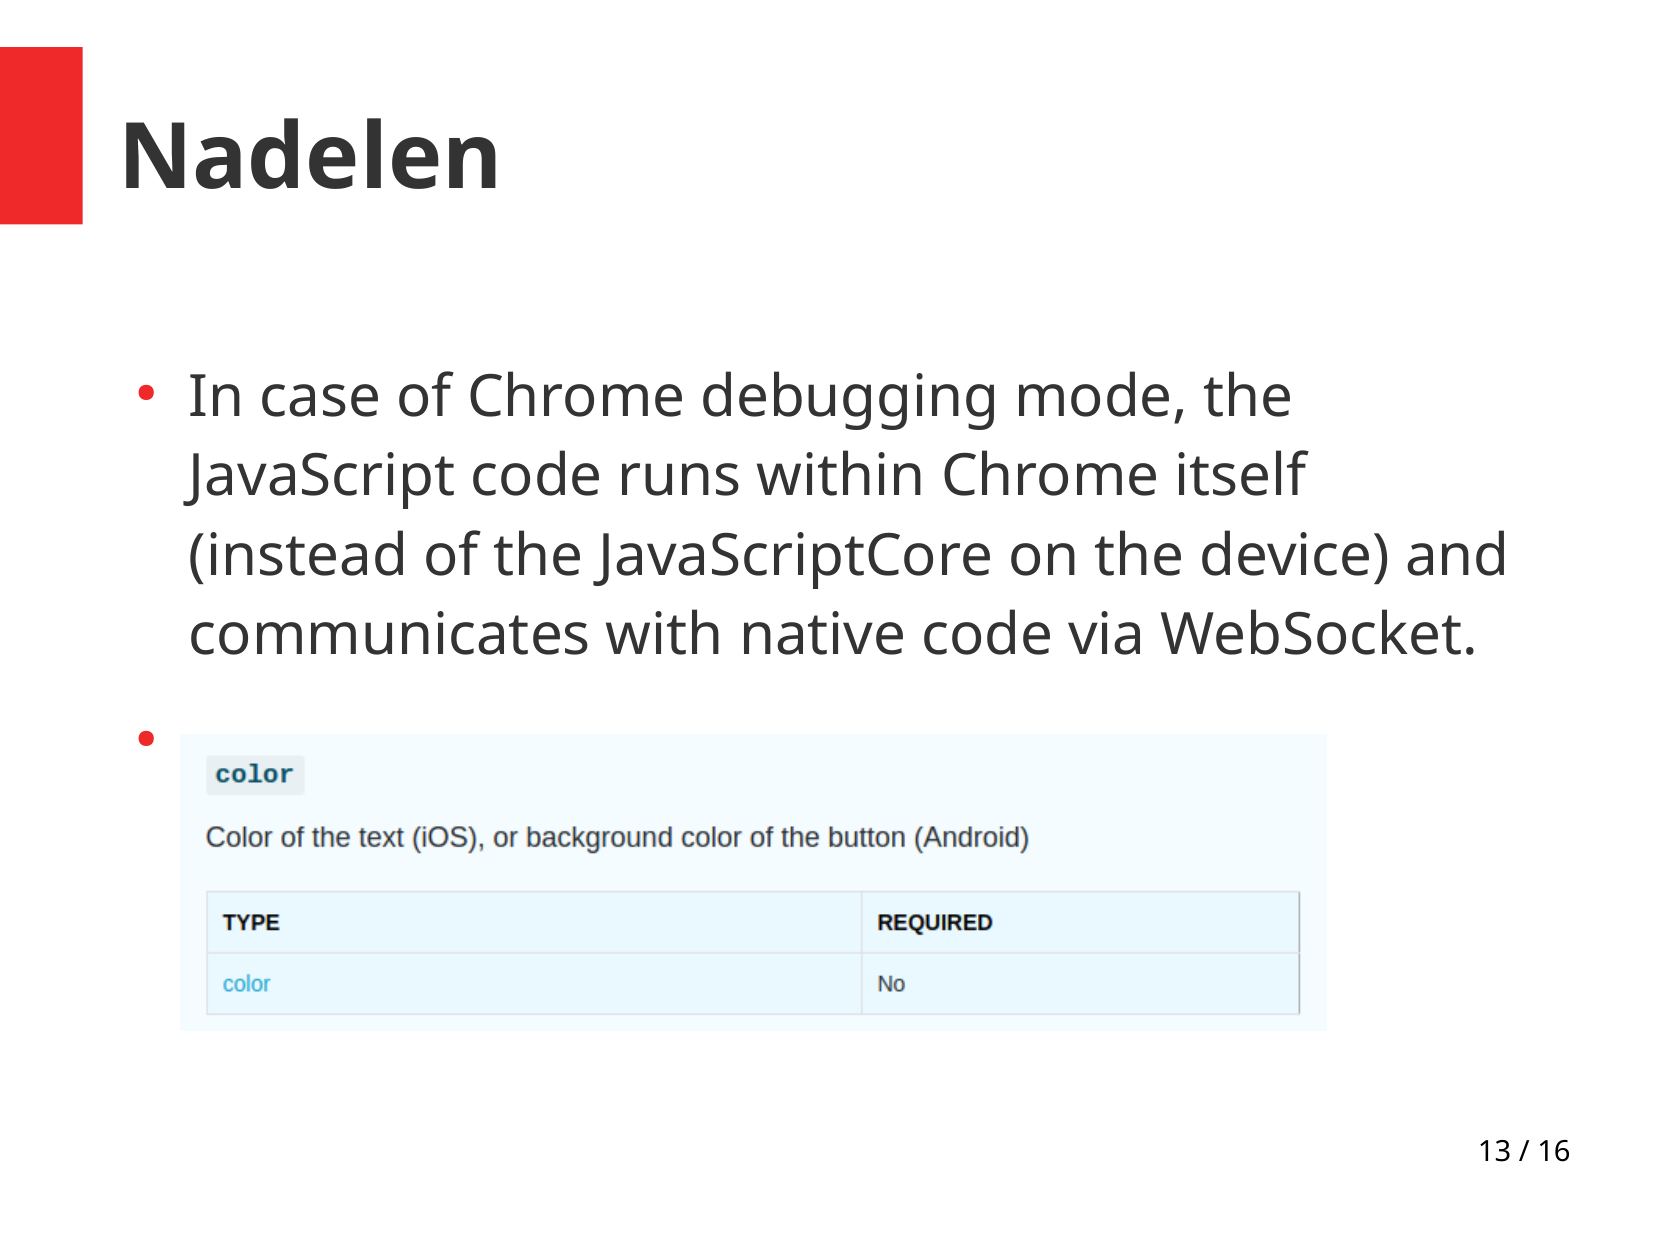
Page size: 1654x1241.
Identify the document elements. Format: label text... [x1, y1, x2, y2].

picture [180, 734, 1327, 1031]
list In case of Chrome debugging mode, the JavaScript code runs within Chrome itself (instead of the JavaScriptCore on the device) and communicates with native code via WebSocket. [118, 354, 1536, 1074]
title Nadelen [118, 49, 1571, 257]
